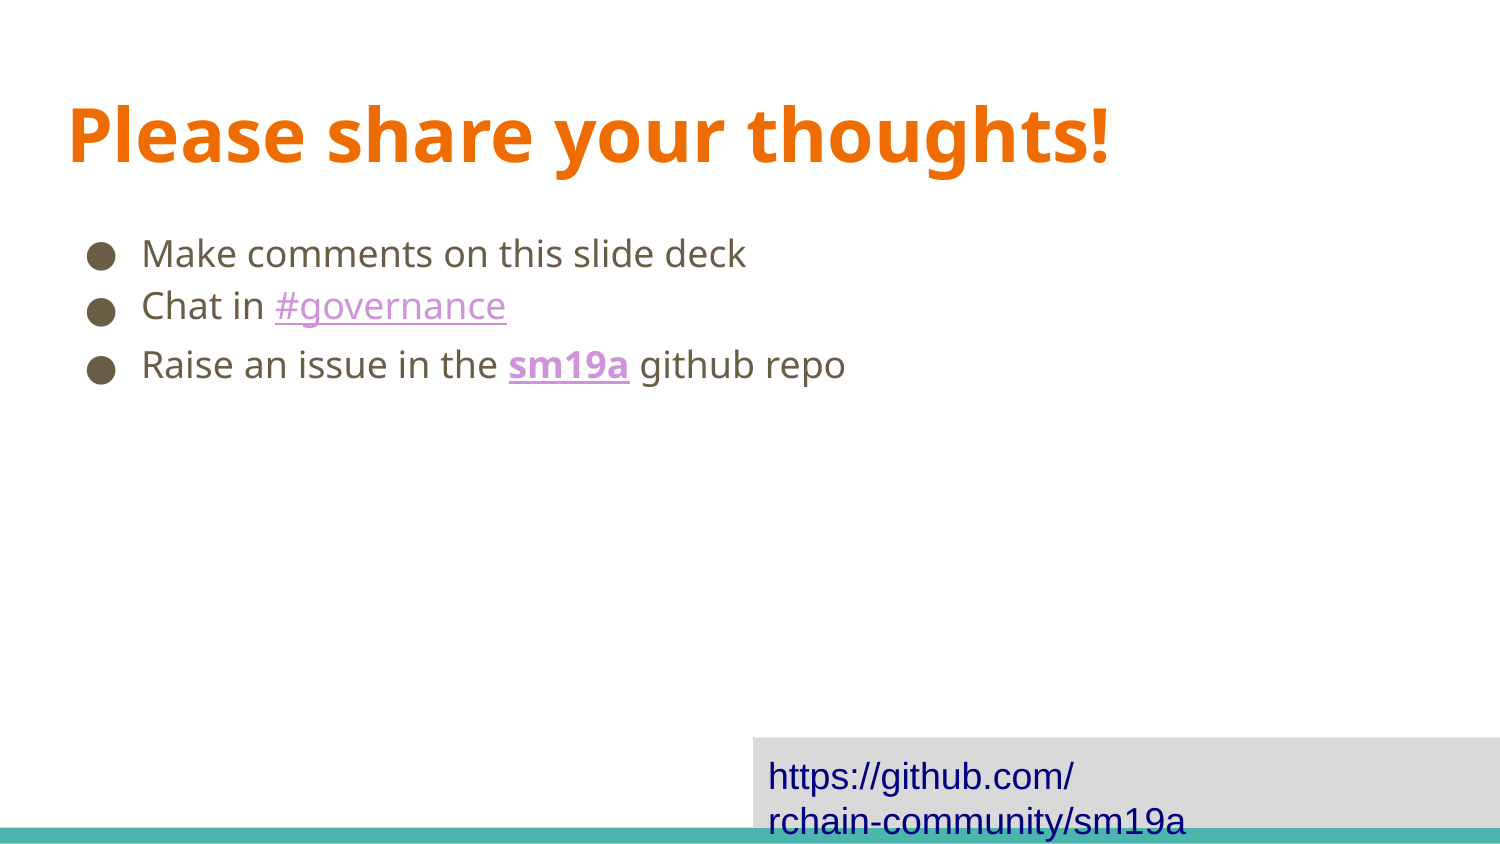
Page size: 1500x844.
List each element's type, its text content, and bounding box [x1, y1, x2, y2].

title Please share your thoughts! [51, 72, 1449, 189]
list Make comments on this slide deck Chat in #governance Raise an issue in the sm19a github repo [51, 207, 1449, 750]
